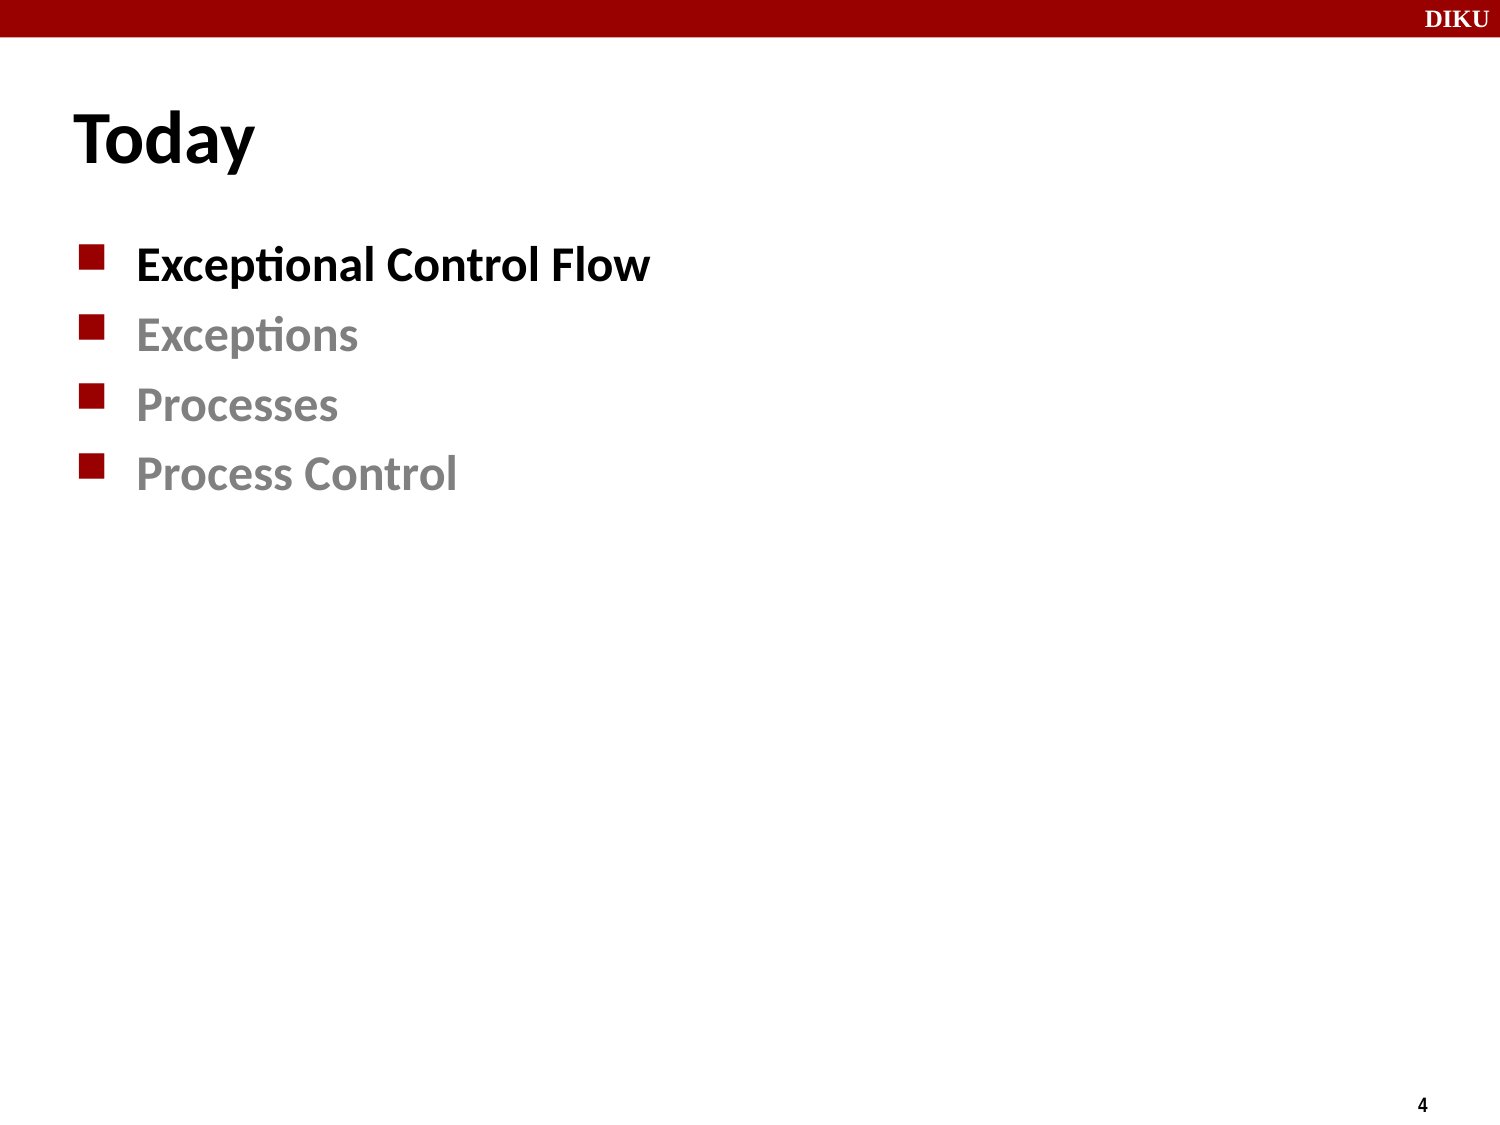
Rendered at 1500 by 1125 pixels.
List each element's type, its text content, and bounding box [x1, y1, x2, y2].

list Exceptional Control Flow Exceptions Processes Process Control [65, 223, 1361, 1040]
title Today [58, 71, 1304, 197]
